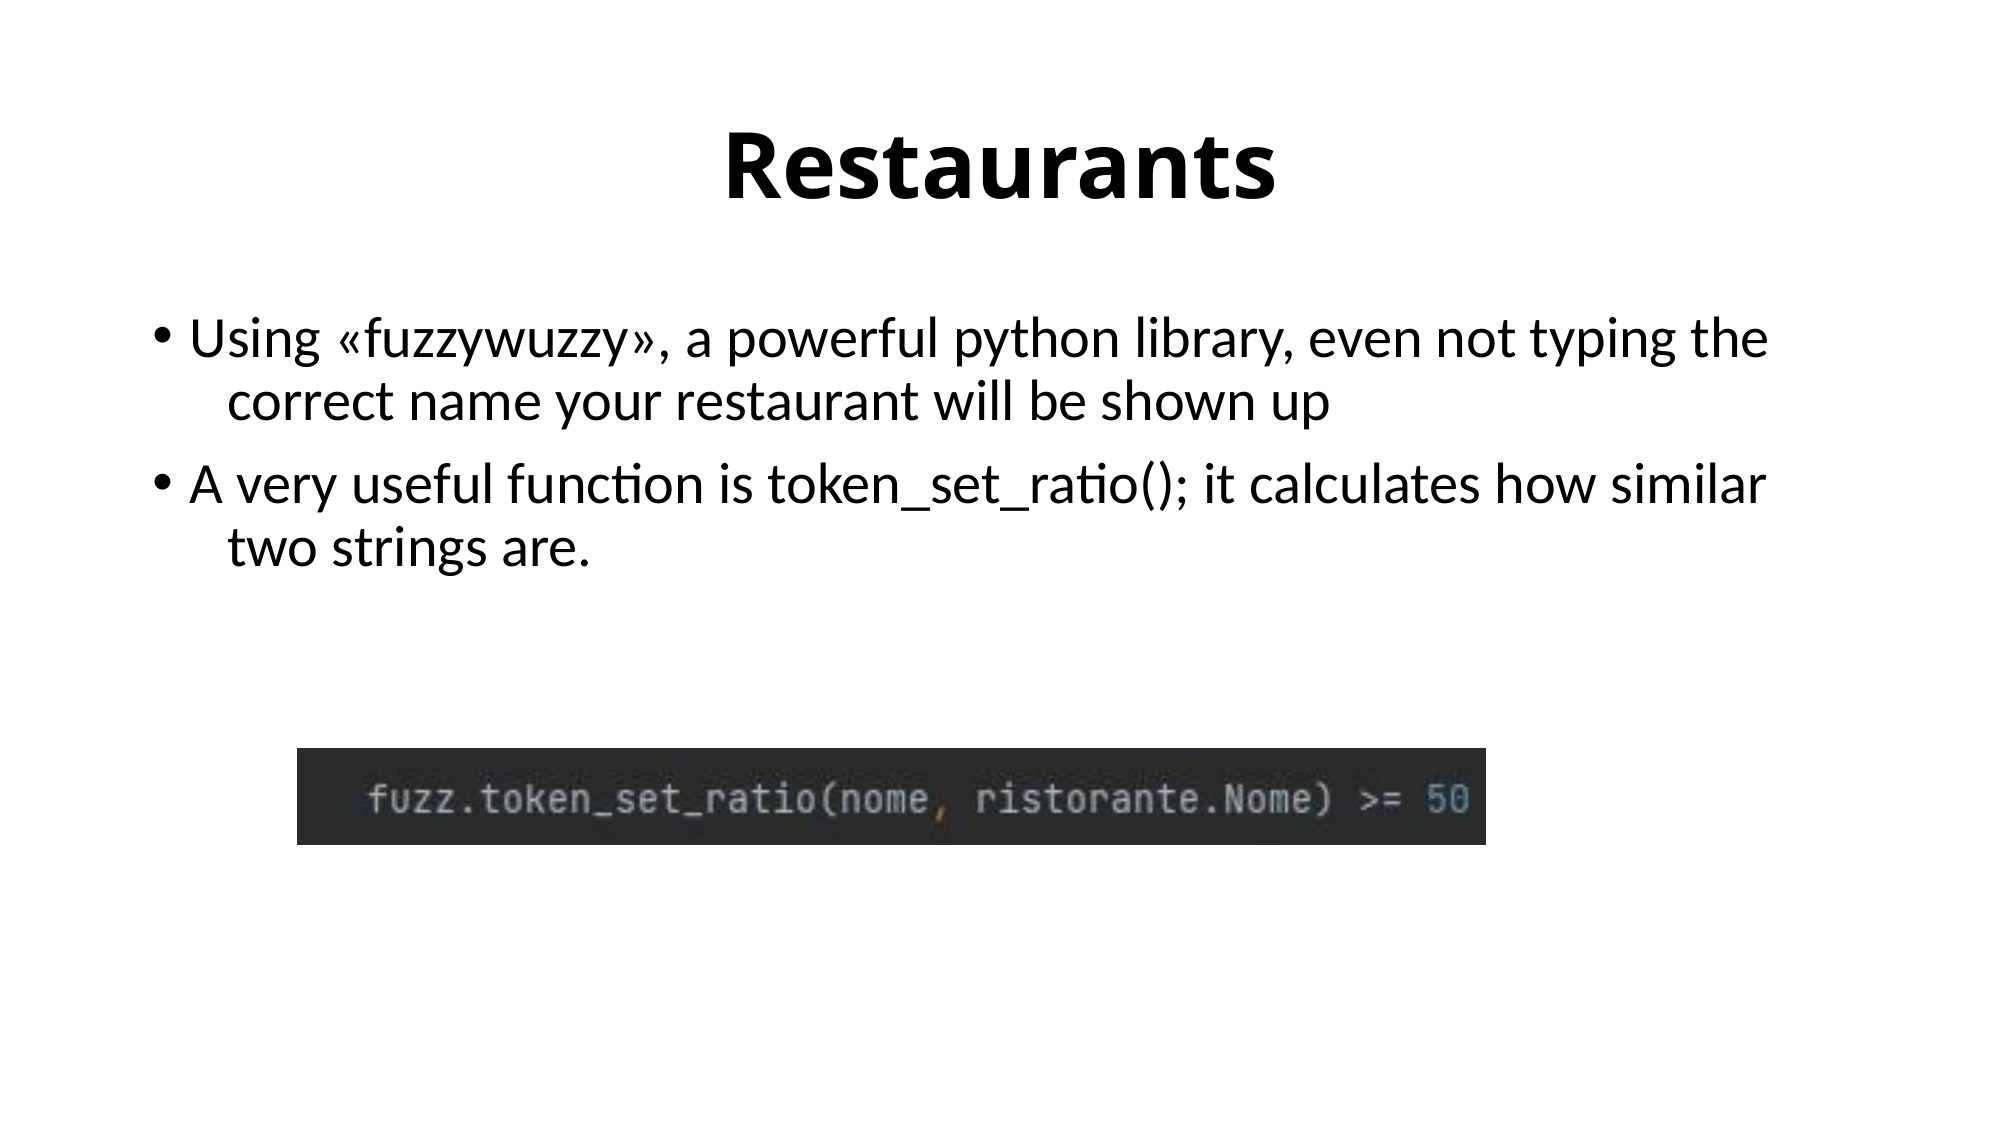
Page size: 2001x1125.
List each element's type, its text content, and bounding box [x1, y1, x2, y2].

picture [297, 748, 1486, 845]
title Restaurants [137, 59, 1863, 278]
list Using «fuzzywuzzy», a powerful python library, even not typing the correct name your restaurant will be shown up A very useful function is token_set_ratio(); it calculates how similar two strings are. [137, 299, 1863, 1014]
